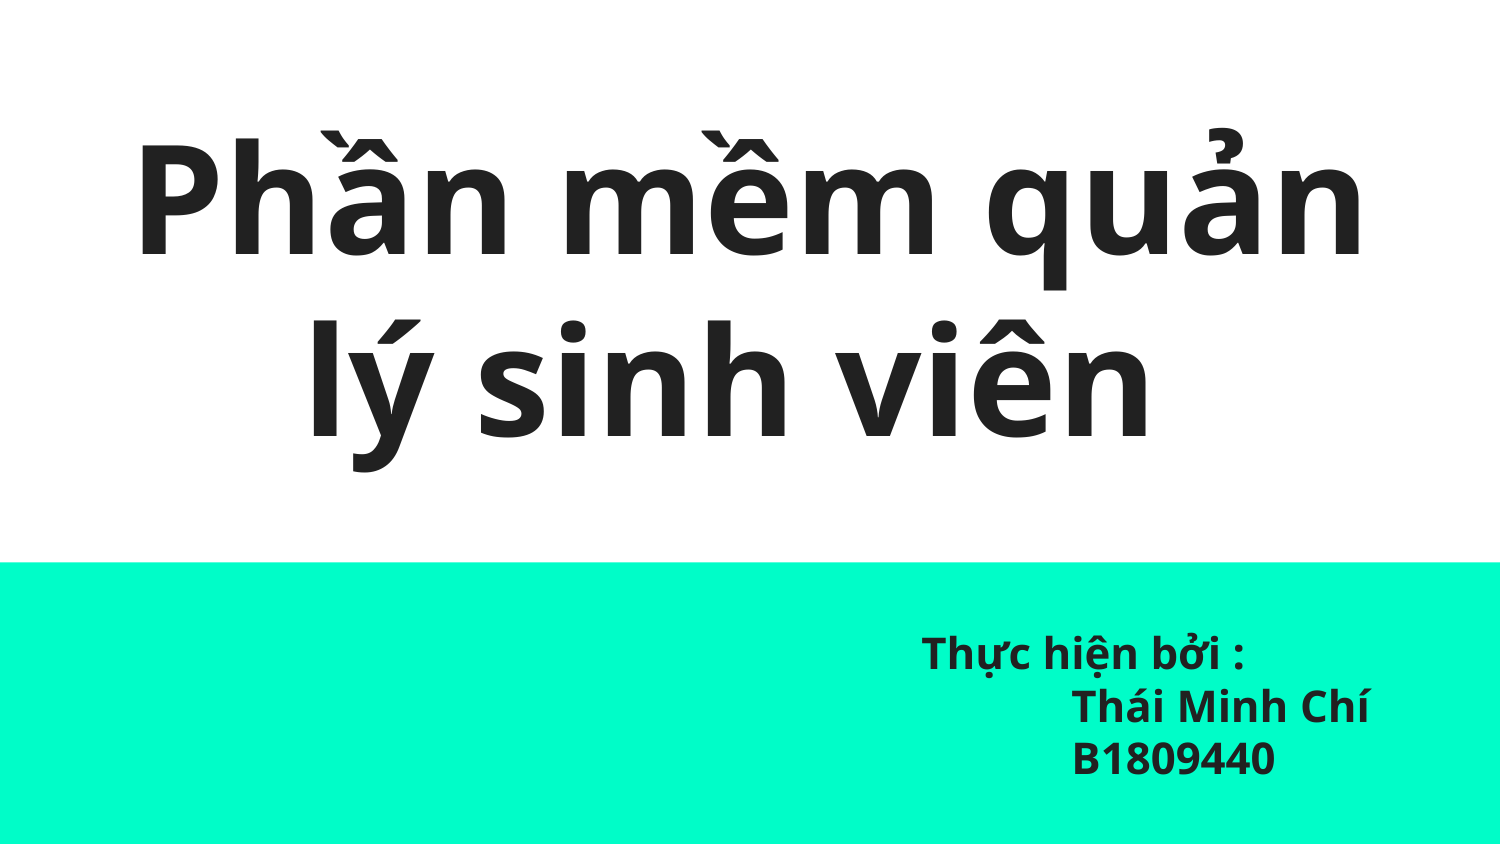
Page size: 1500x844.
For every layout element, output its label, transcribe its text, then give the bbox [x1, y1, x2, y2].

subtitle Thực hiện bởi : Thái Minh Chí B1809440 [831, 558, 1449, 844]
title Phần mềm quản lý sinh viên [51, 64, 1449, 506]
